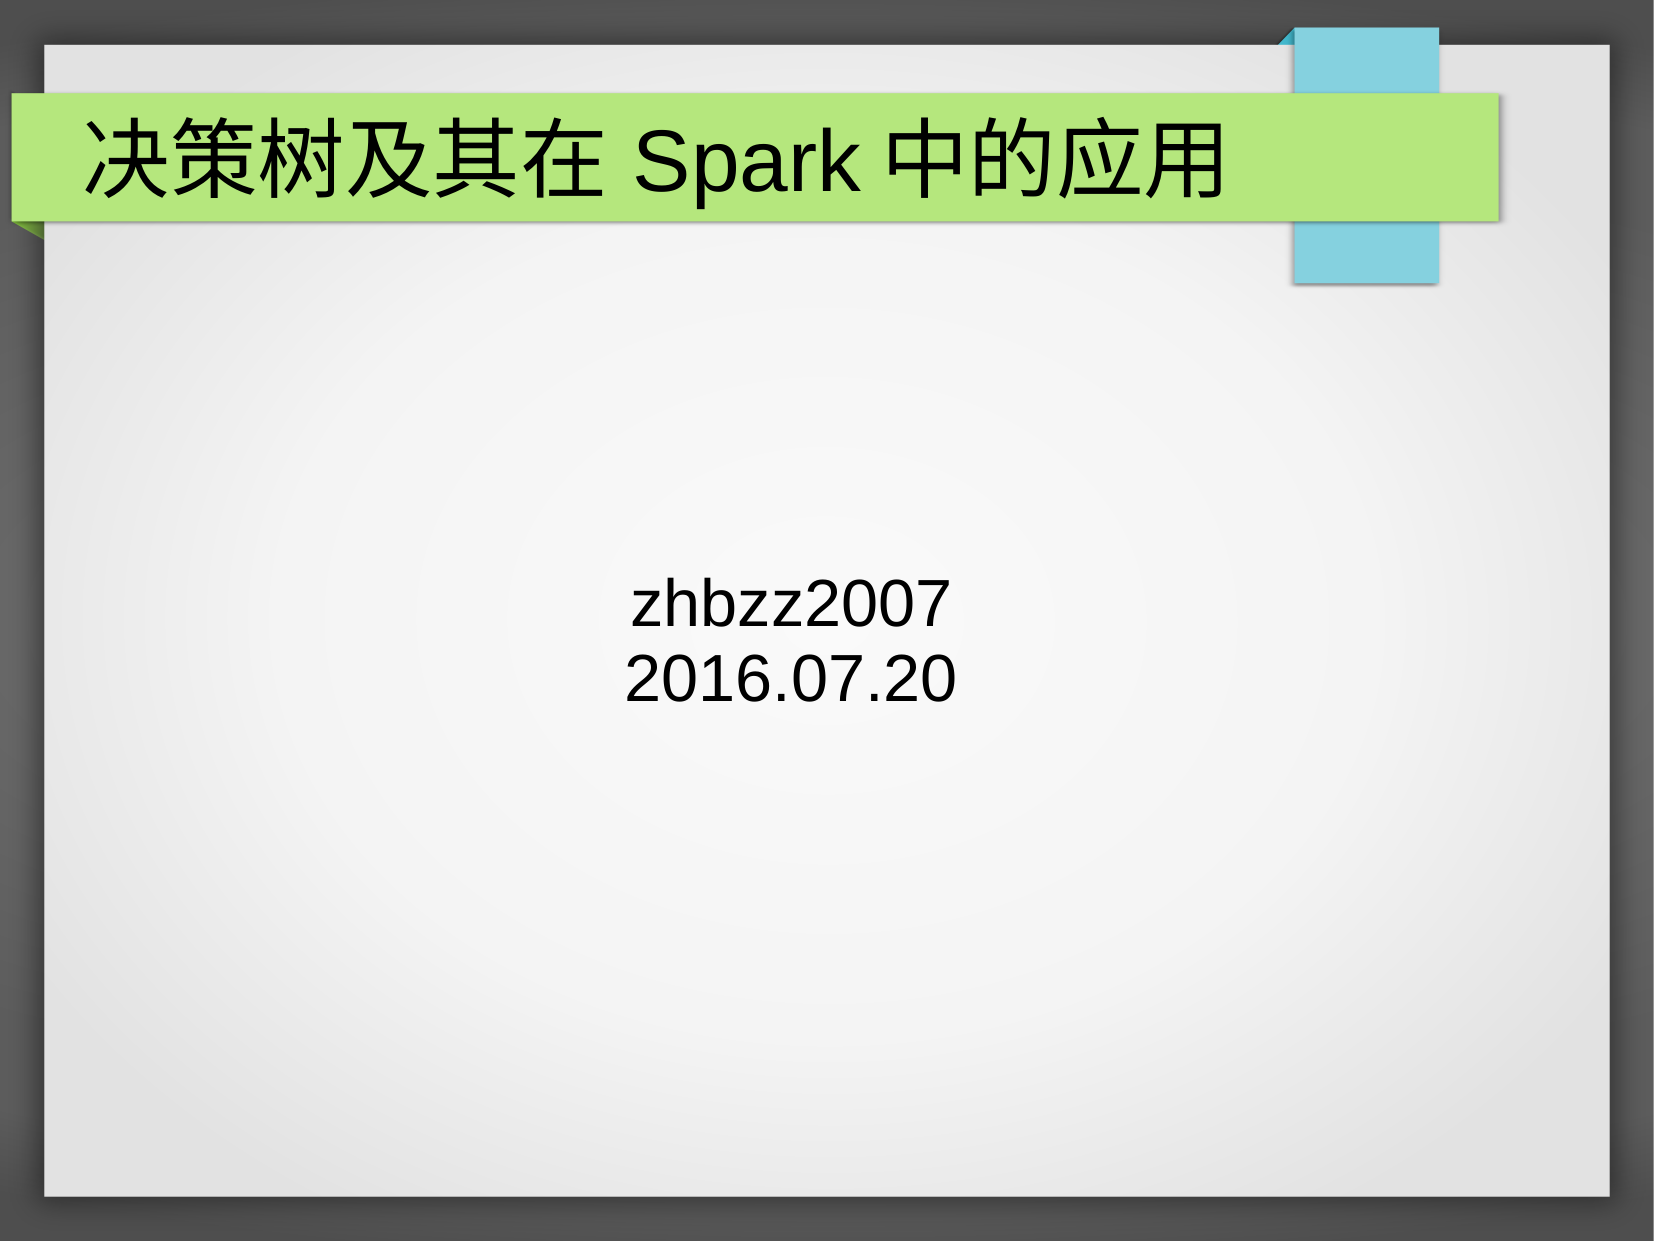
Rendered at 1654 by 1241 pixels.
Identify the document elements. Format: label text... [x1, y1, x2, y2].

subtitle zhbzz2007 2016.07.20 [354, 384, 1229, 898]
title 决策树及其在Spark中的应用 [82, 49, 1571, 257]
picture [0, 0, 1654, 1241]
